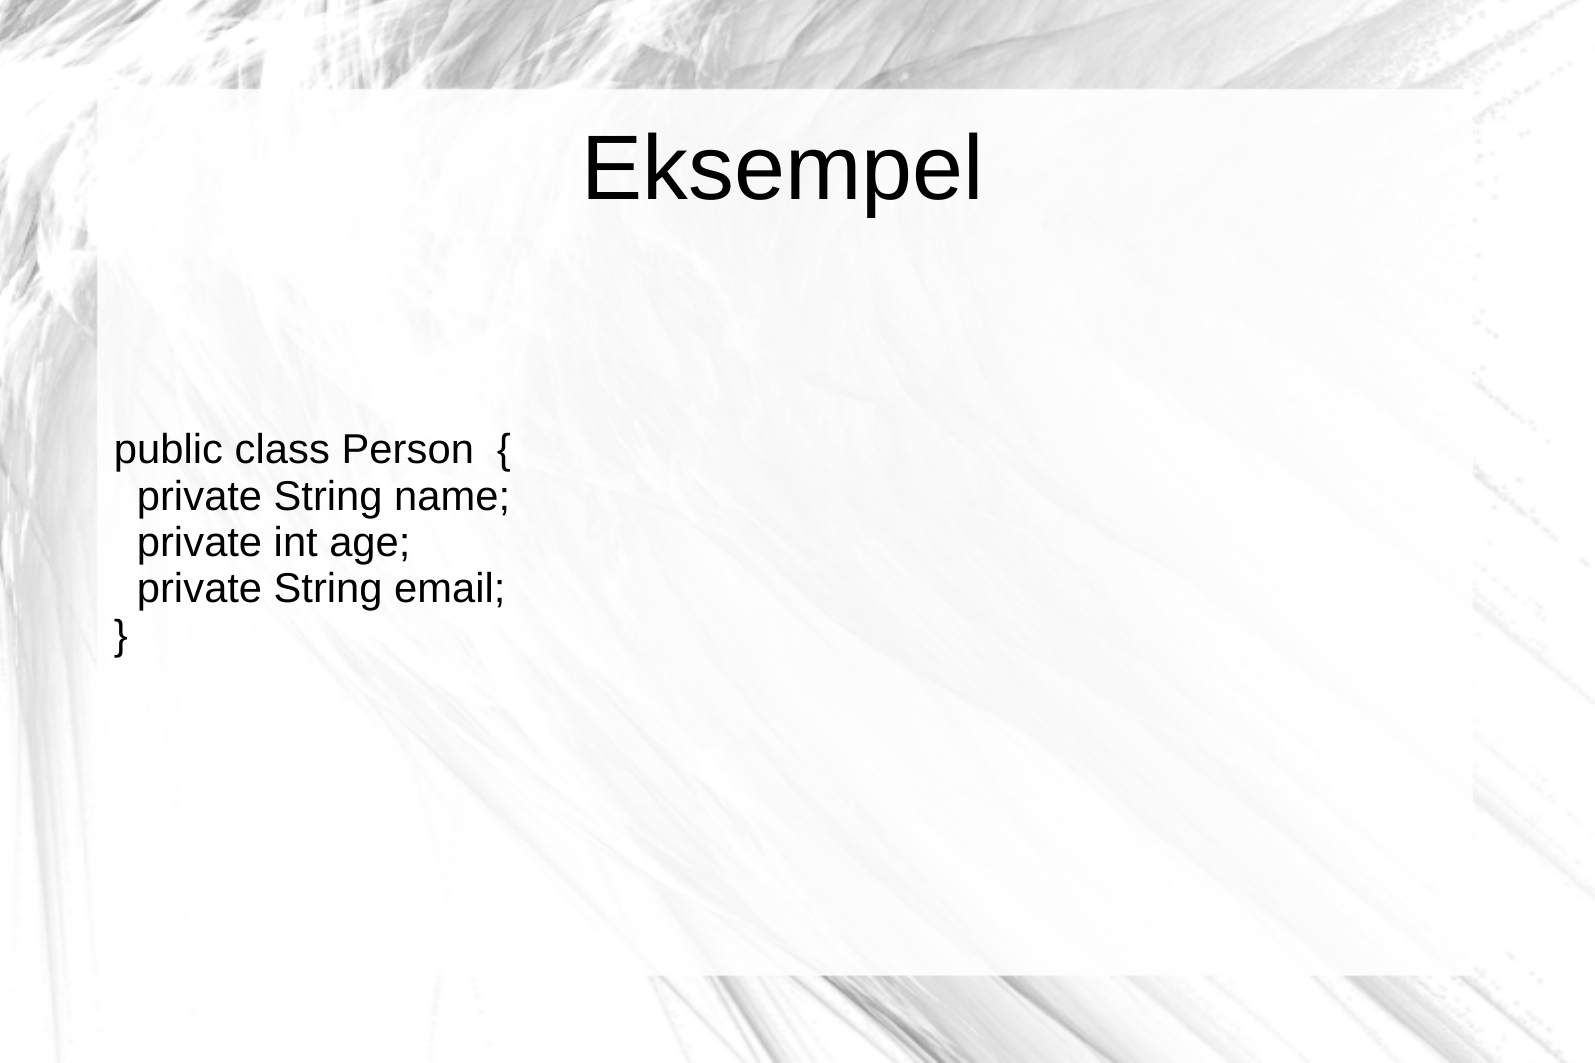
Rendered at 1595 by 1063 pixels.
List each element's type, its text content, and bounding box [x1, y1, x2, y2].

picture [0, 0, 1595, 1063]
subtitle public class Person { private String name; private int age; private String email; } [113, 274, 1515, 810]
title Eksempel [113, 96, 1453, 241]
